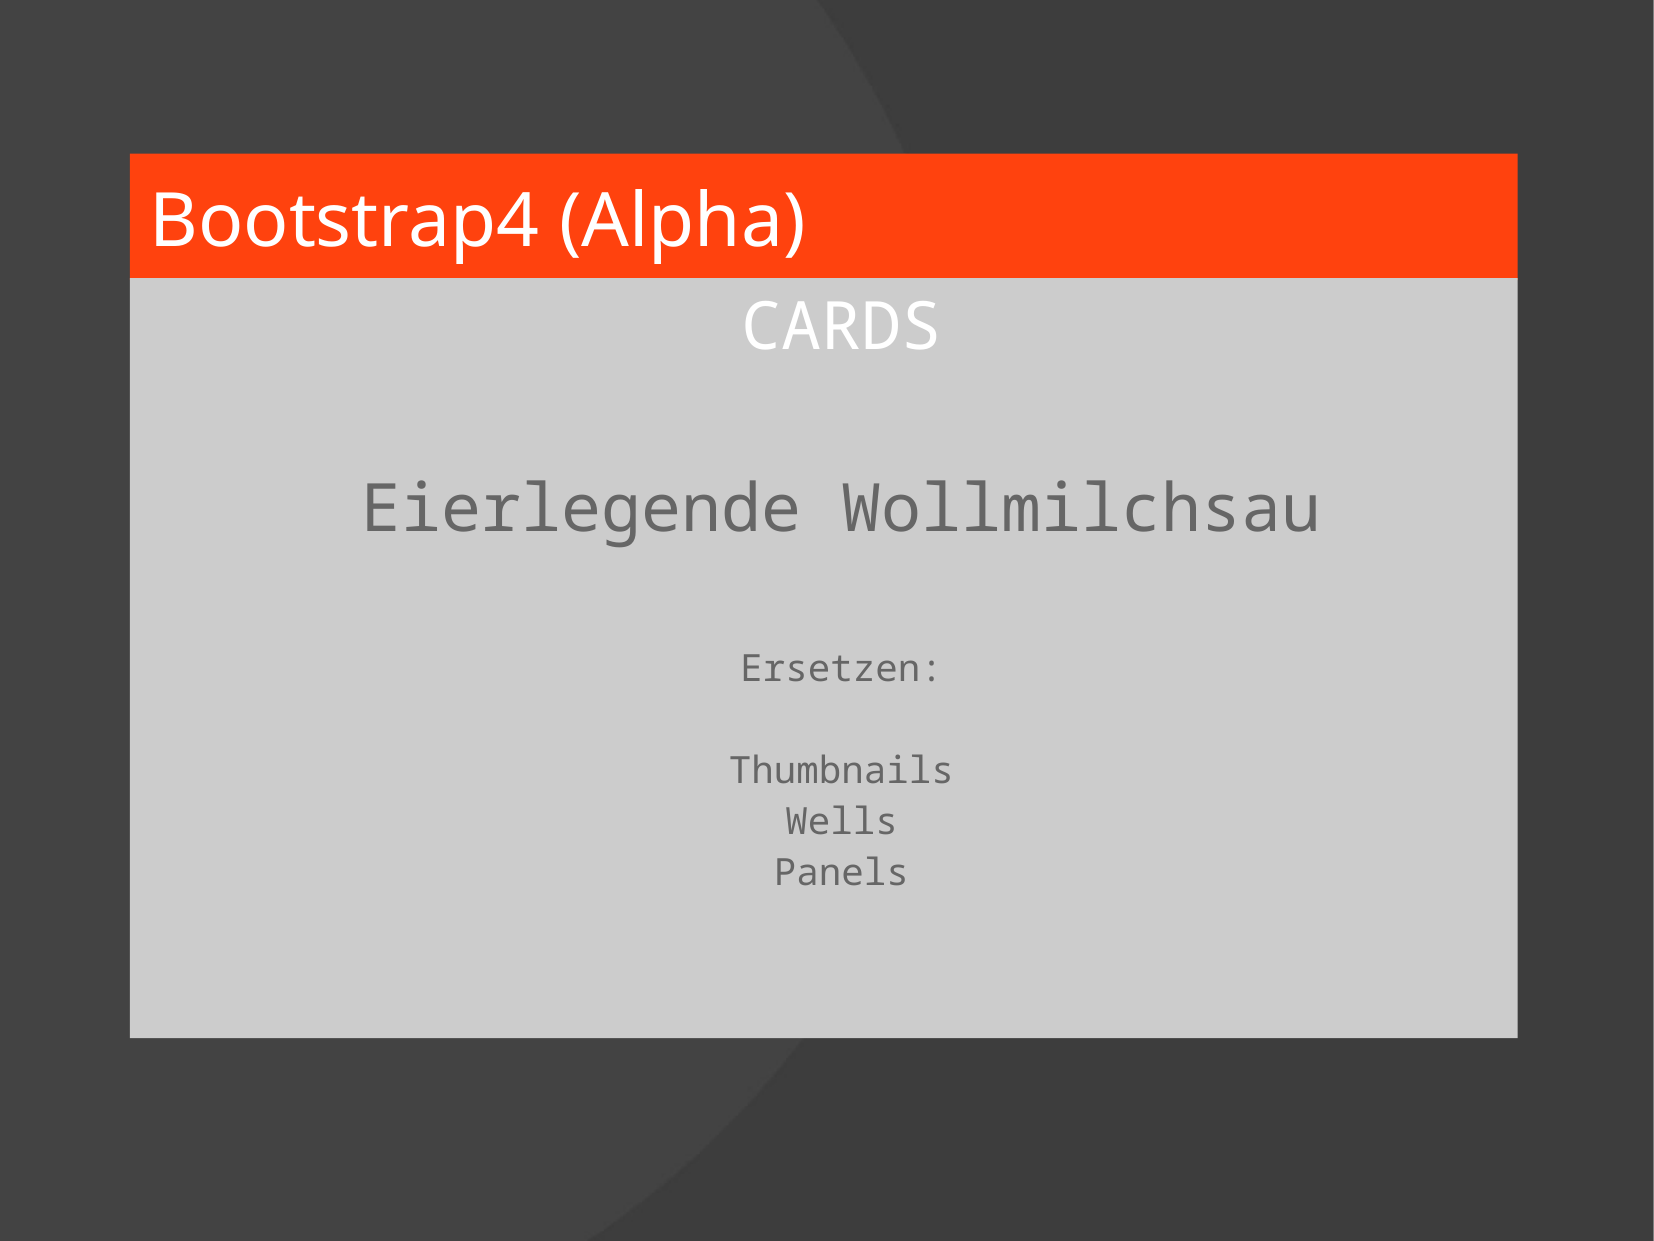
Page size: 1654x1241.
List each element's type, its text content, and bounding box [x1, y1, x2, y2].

picture [0, 0, 1654, 1241]
title Bootstrap4 (Alpha) [129, 153, 1518, 278]
subtitle CARDS Eierlegende Wollmilchsau Ersetzen: Thumbnails Wells Panels [129, 301, 1518, 1016]
